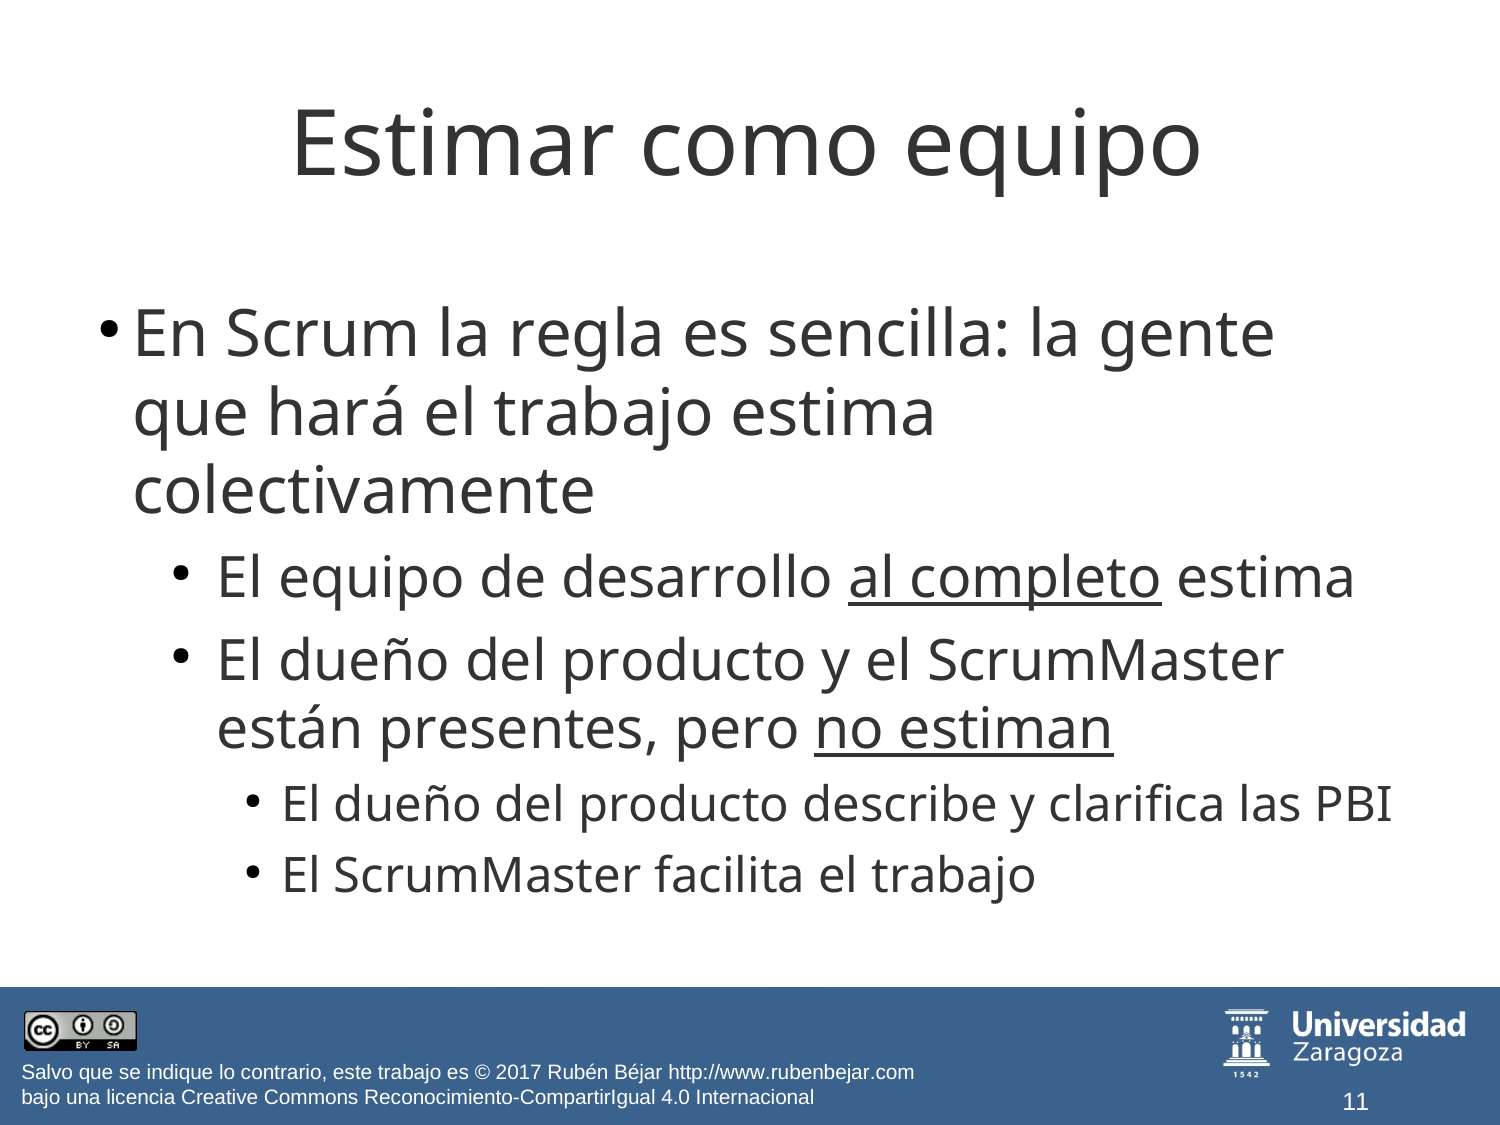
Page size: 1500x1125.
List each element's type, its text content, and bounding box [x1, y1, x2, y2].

picture [0, 987, 1500, 1125]
list En Scrum la regla es sencilla: la gente que hará el trabajo estima colectivamente El equipo de desarrollo al completo estima El dueño del producto y el ScrumMaster están presentes, pero no estiman El dueño del producto describe y clarifica las PBI El ScrumMaster facilita el trabajo [82, 283, 1418, 957]
title Estimar como equipo [74, 21, 1420, 257]
